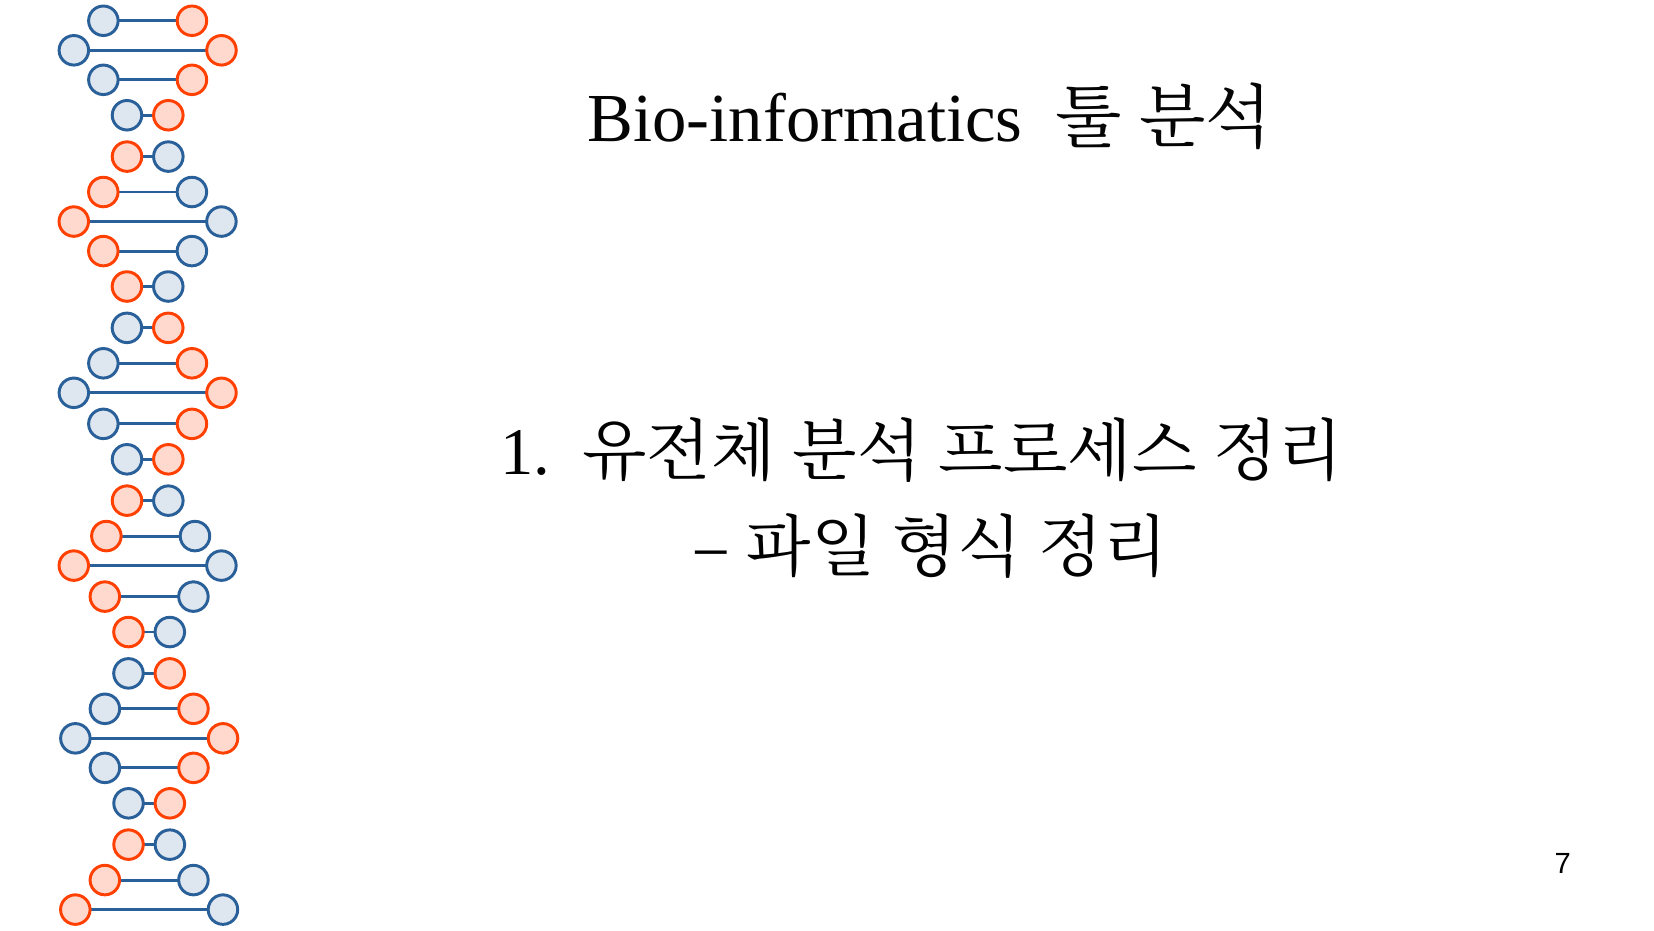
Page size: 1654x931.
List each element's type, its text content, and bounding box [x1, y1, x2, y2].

subtitle 1. 유전체 분석 프로세스 정리 – 파일 형식 정리 [265, 224, 1595, 764]
title Bio-informatics 툴 분석 [265, 35, 1595, 189]
